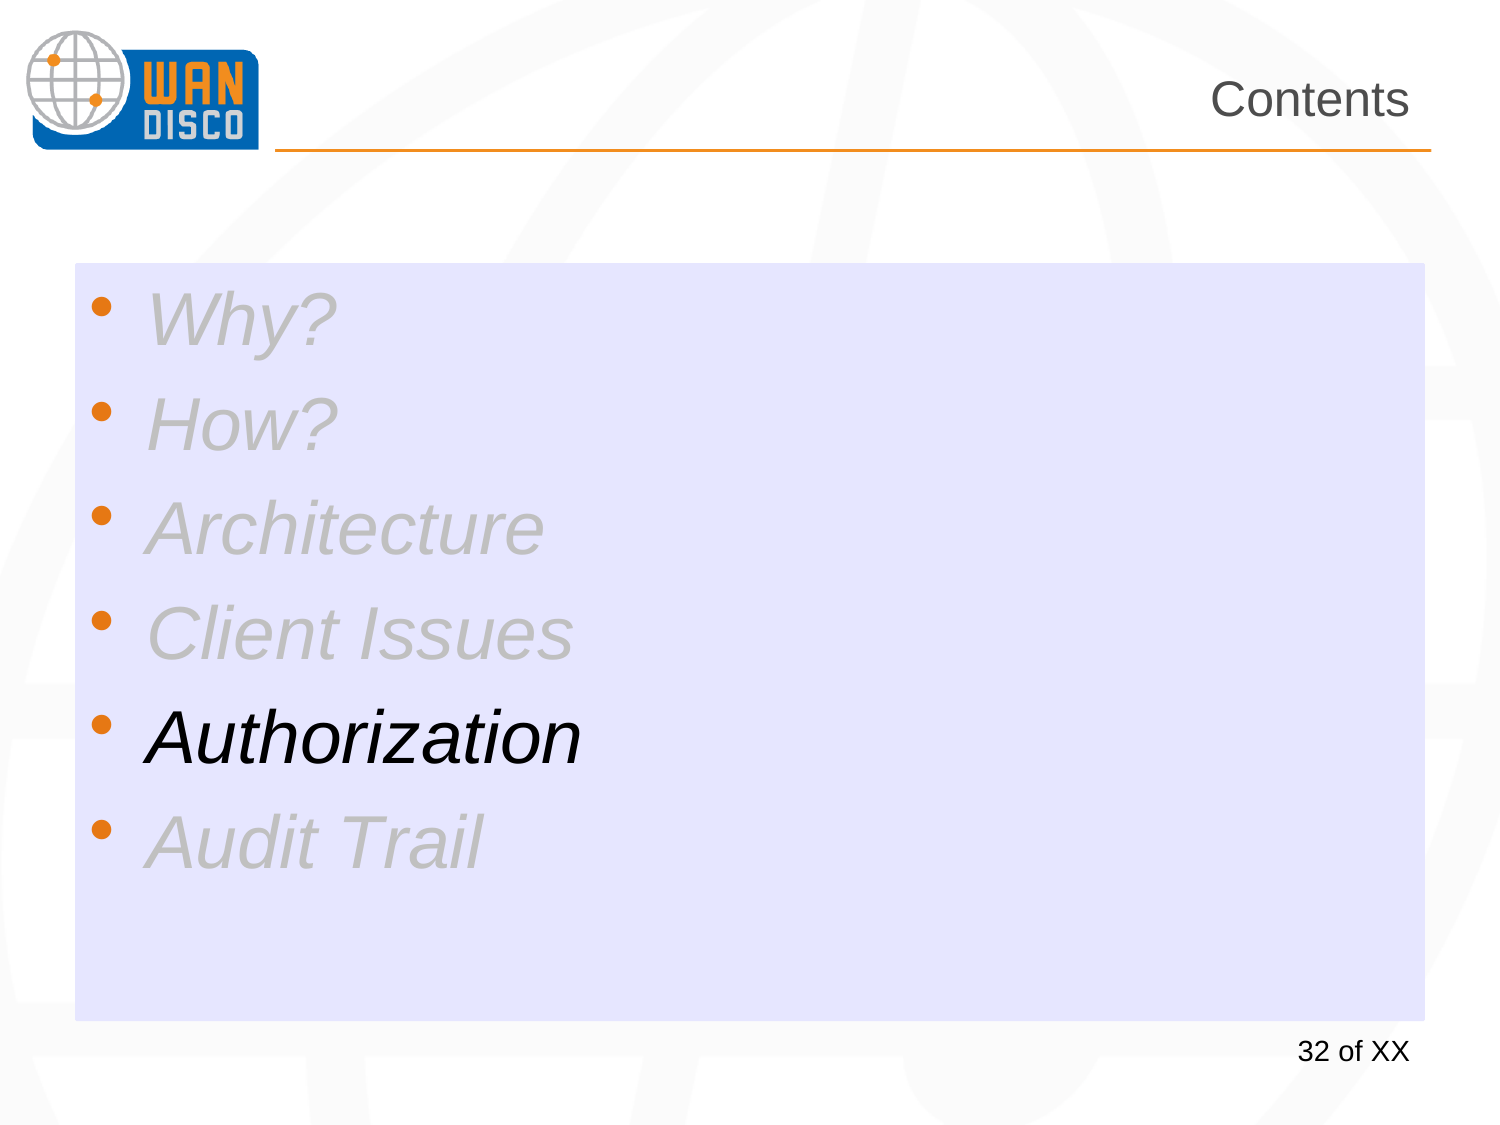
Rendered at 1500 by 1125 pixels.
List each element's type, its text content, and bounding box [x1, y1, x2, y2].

picture [0, 0, 1500, 1125]
title Contents [265, 37, 1425, 156]
list Why? How? Architecture Client Issues Authorization Audit Trail [75, 263, 1425, 1022]
